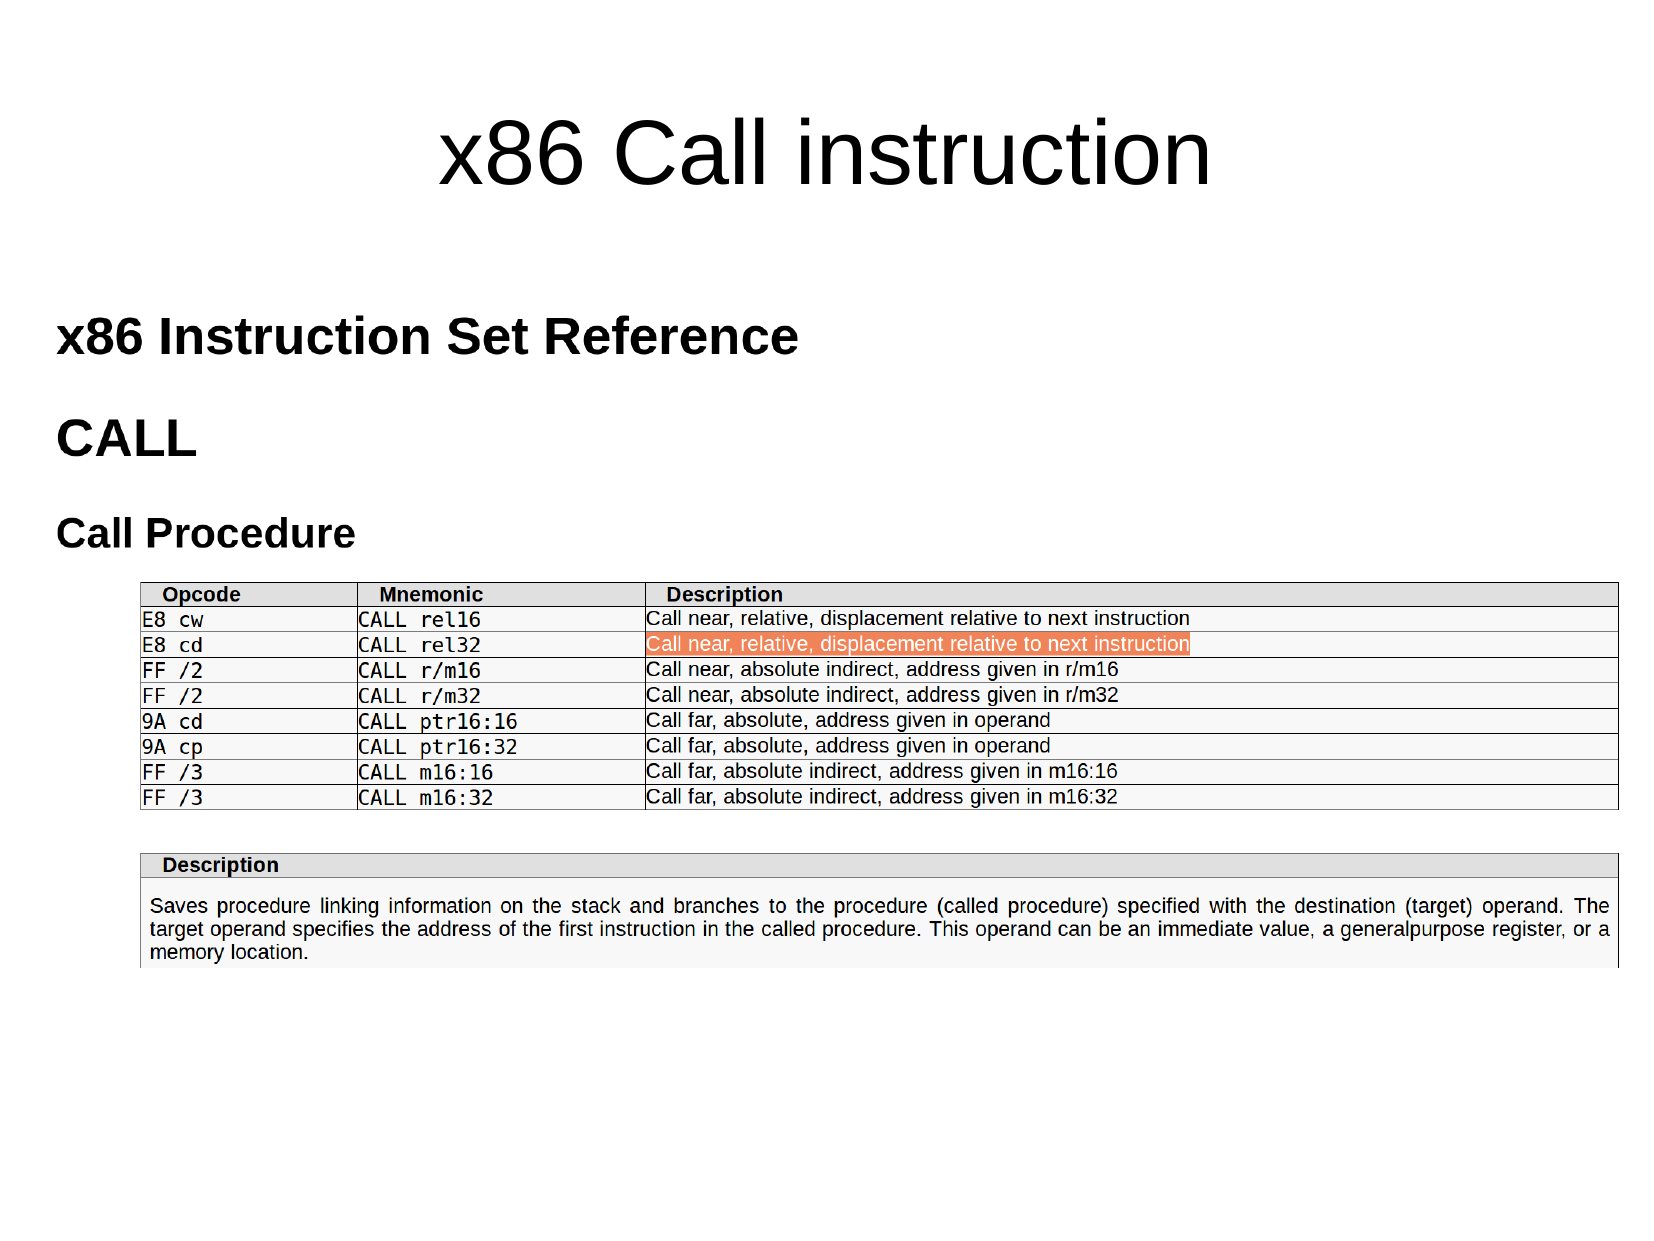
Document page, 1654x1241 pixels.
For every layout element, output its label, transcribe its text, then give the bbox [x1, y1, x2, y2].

title x86 Call instruction [82, 49, 1571, 257]
picture [37, 282, 1641, 968]
